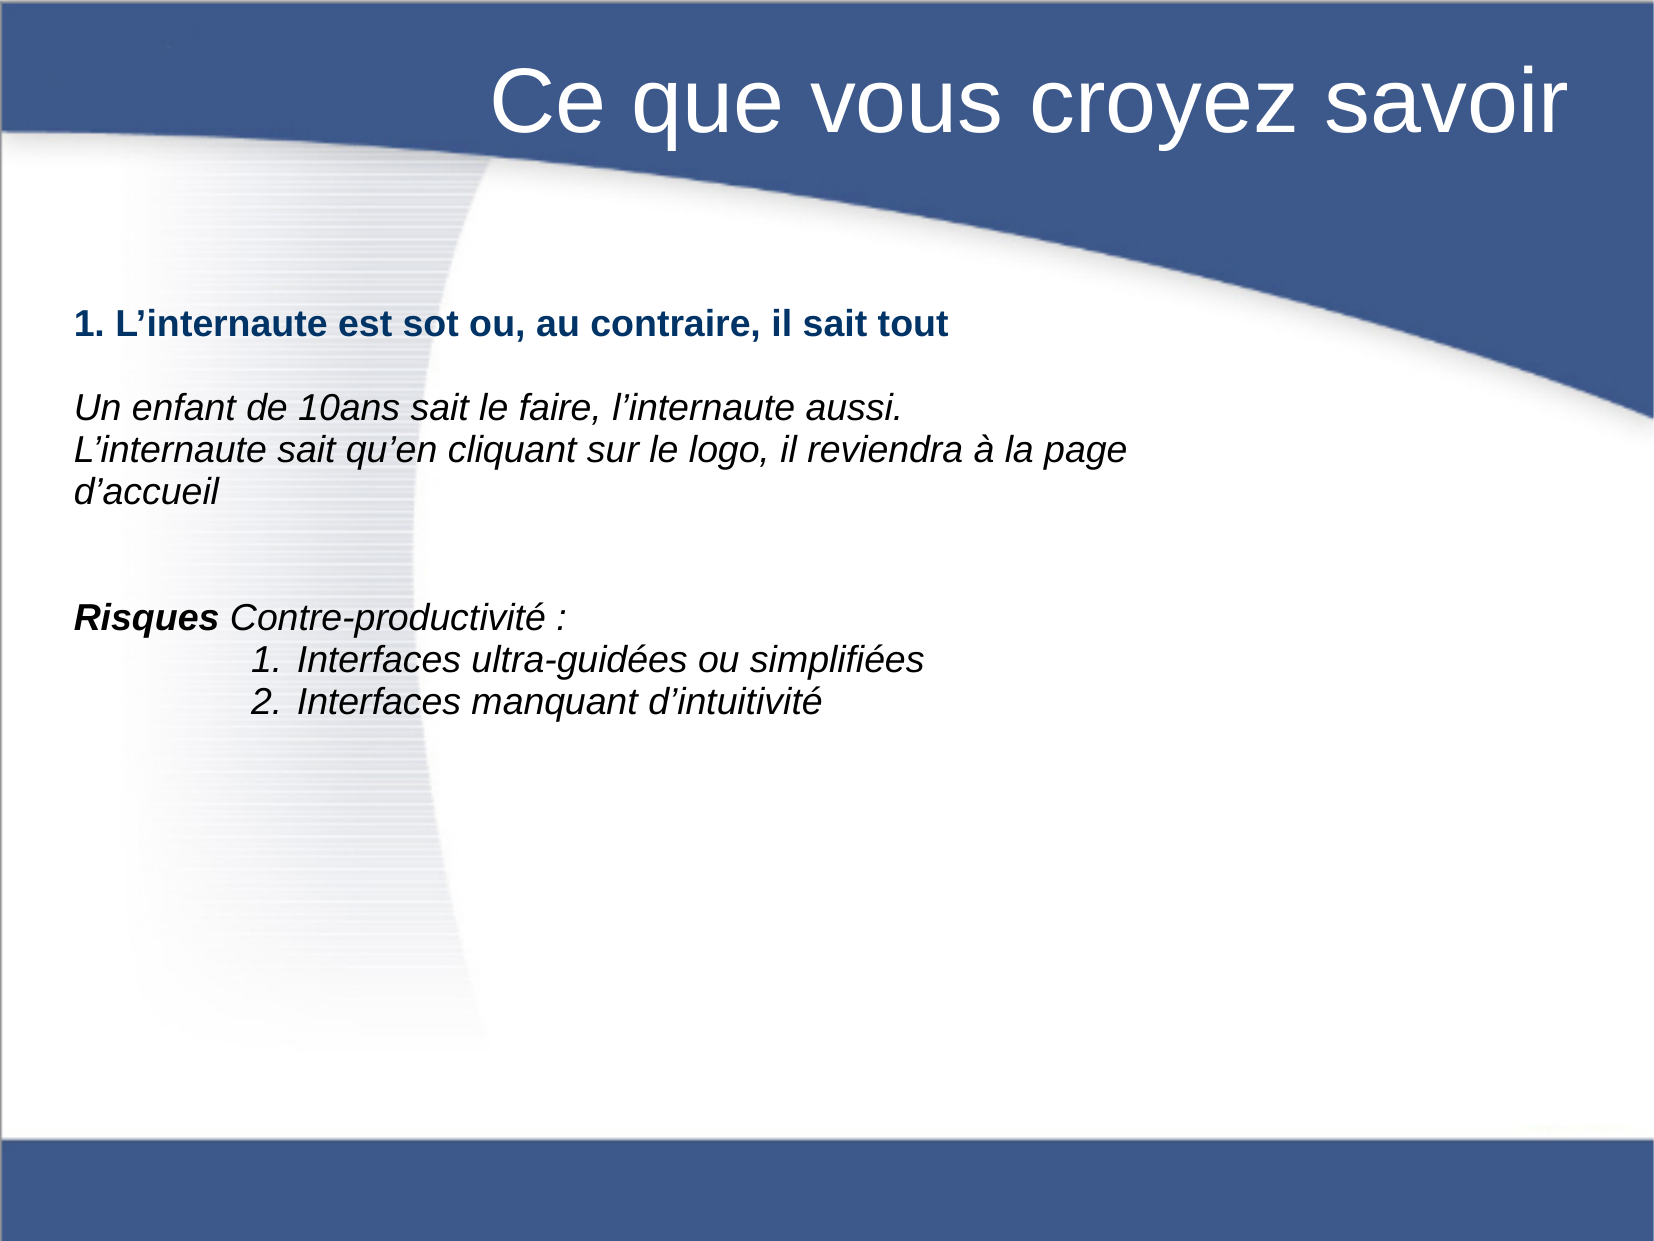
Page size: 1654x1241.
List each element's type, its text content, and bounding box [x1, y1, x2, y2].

title Ce que vous croyez savoir [82, 49, 1571, 257]
text_box 1. L’internaute est sot ou, au contraire, il sait tout Un enfant de 10ans sait le faire, l’internaute aussi. L’internaute sait qu’en cliquant sur le logo, il reviendra à la page d’accueil Risques Contre-productivité : Interfaces ultra-guidées ou simplifiées Interfaces manquant d’intuitivité [59, 295, 1229, 730]
picture [0, 0, 1654, 1241]
